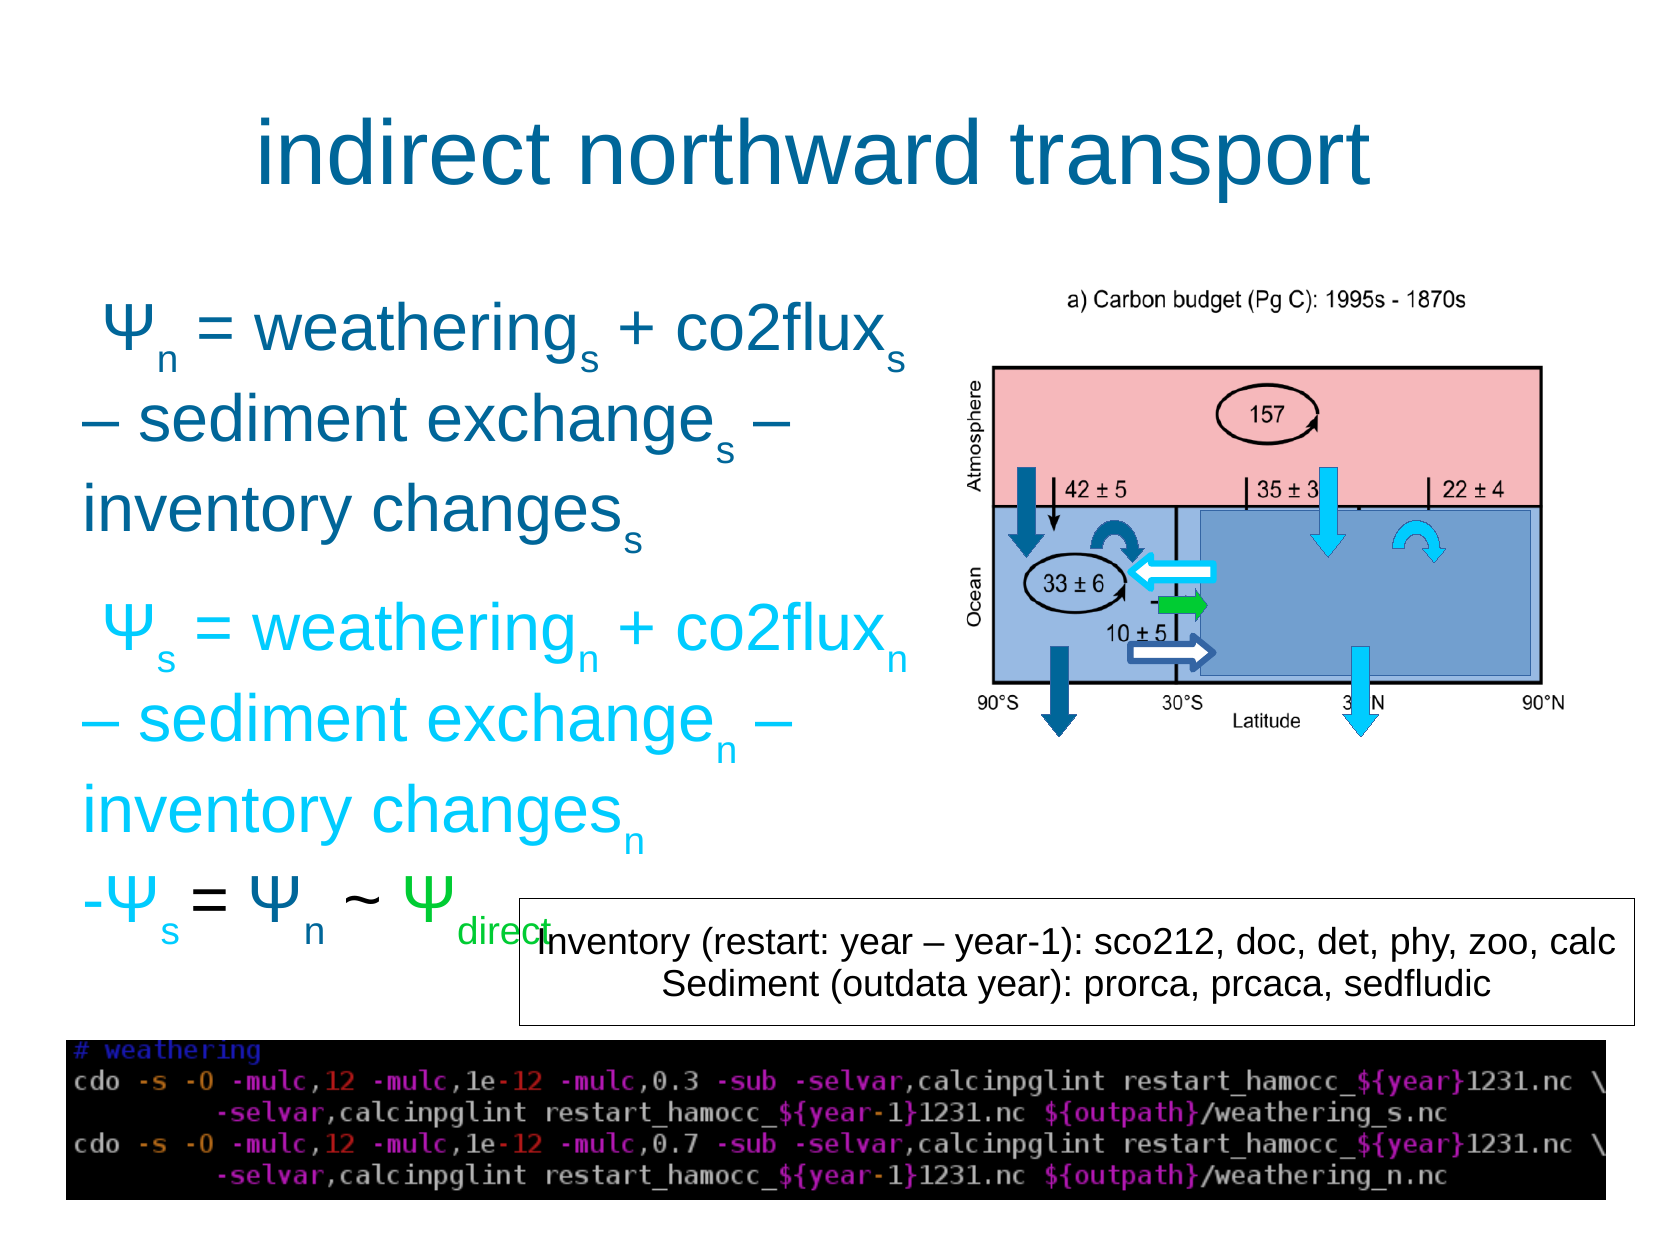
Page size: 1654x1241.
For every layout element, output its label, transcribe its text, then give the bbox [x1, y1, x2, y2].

text_box [1041, 646, 1077, 737]
text_box [1130, 467, 1531, 737]
picture [66, 1040, 1606, 1201]
title indirect northward transport [82, 49, 1571, 257]
picture [885, 256, 1651, 766]
text_box [1008, 467, 1045, 558]
subtitle Ψn = weatherings + co2fluxs – sediment exchanges – inventory changess Ψs = weatheringn + co2fluxn – sediment exchangen – inventory changesn -Ψs = Ψn ~ Ψdirect [82, 290, 946, 1010]
text_box Inventory (restart: year – year-1): sco212, doc, det, phy, zoo, calc Sediment (outdata year): prorca, prcaca, sedfludic [519, 898, 1635, 1026]
text_box [1090, 520, 1145, 563]
